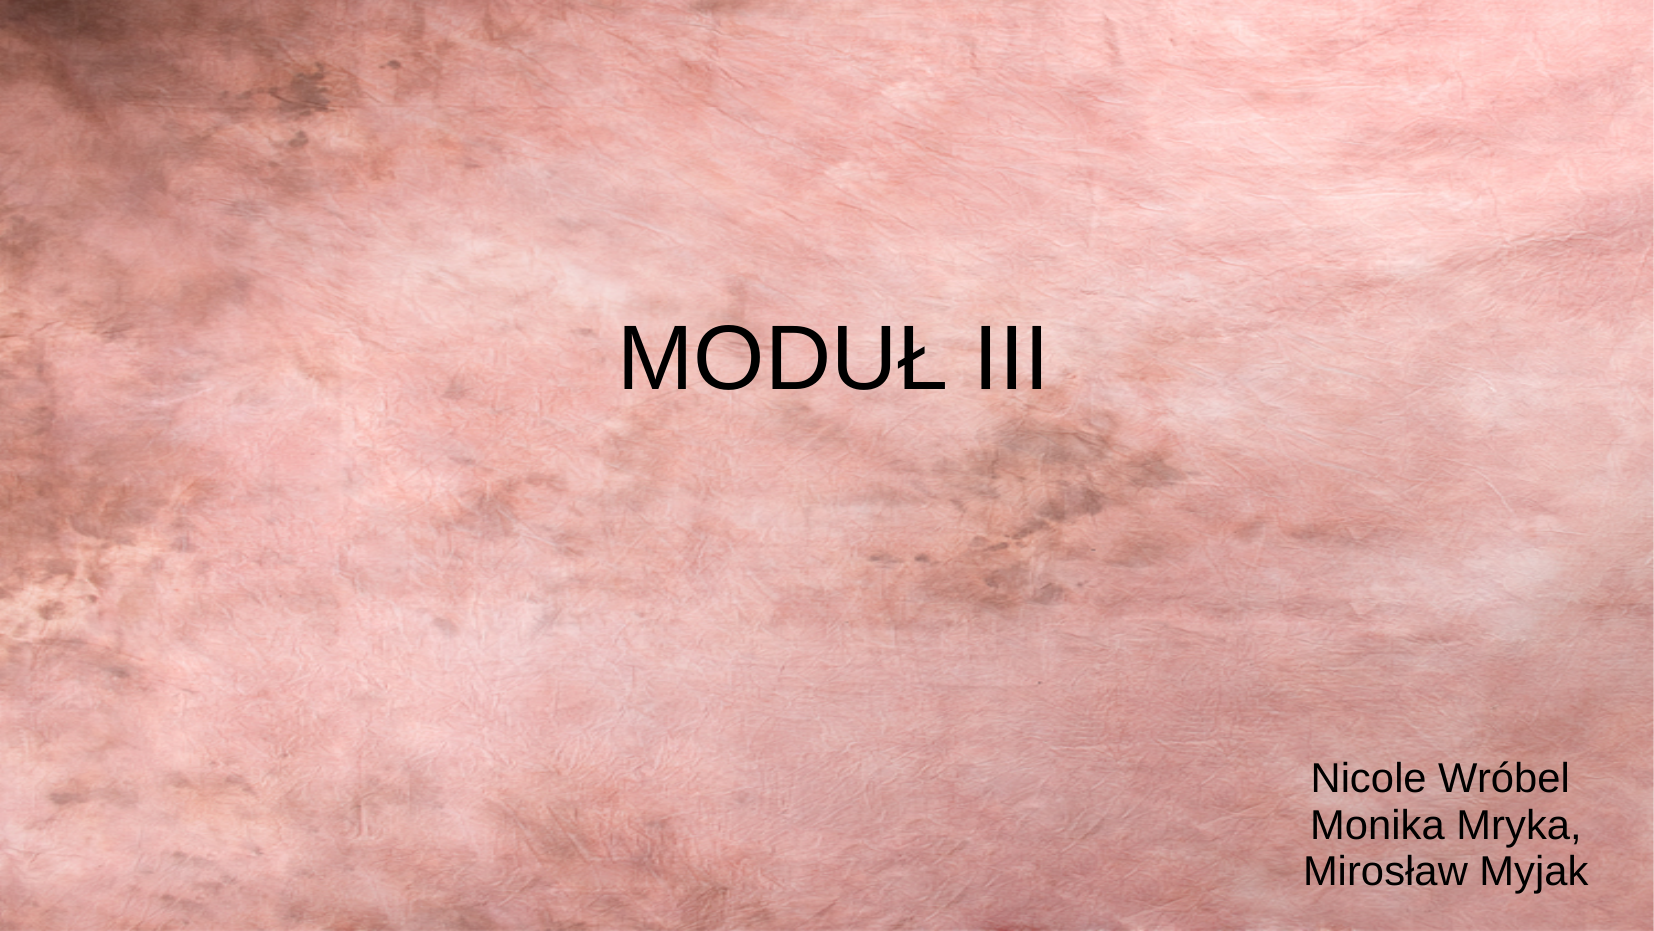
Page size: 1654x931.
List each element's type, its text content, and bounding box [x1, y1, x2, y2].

subtitle Nicole Wróbel Monika Mryka, Mirosław Myjak [1260, 750, 1621, 900]
title MODUŁ III [90, 279, 1579, 436]
picture [0, 0, 1654, 931]
